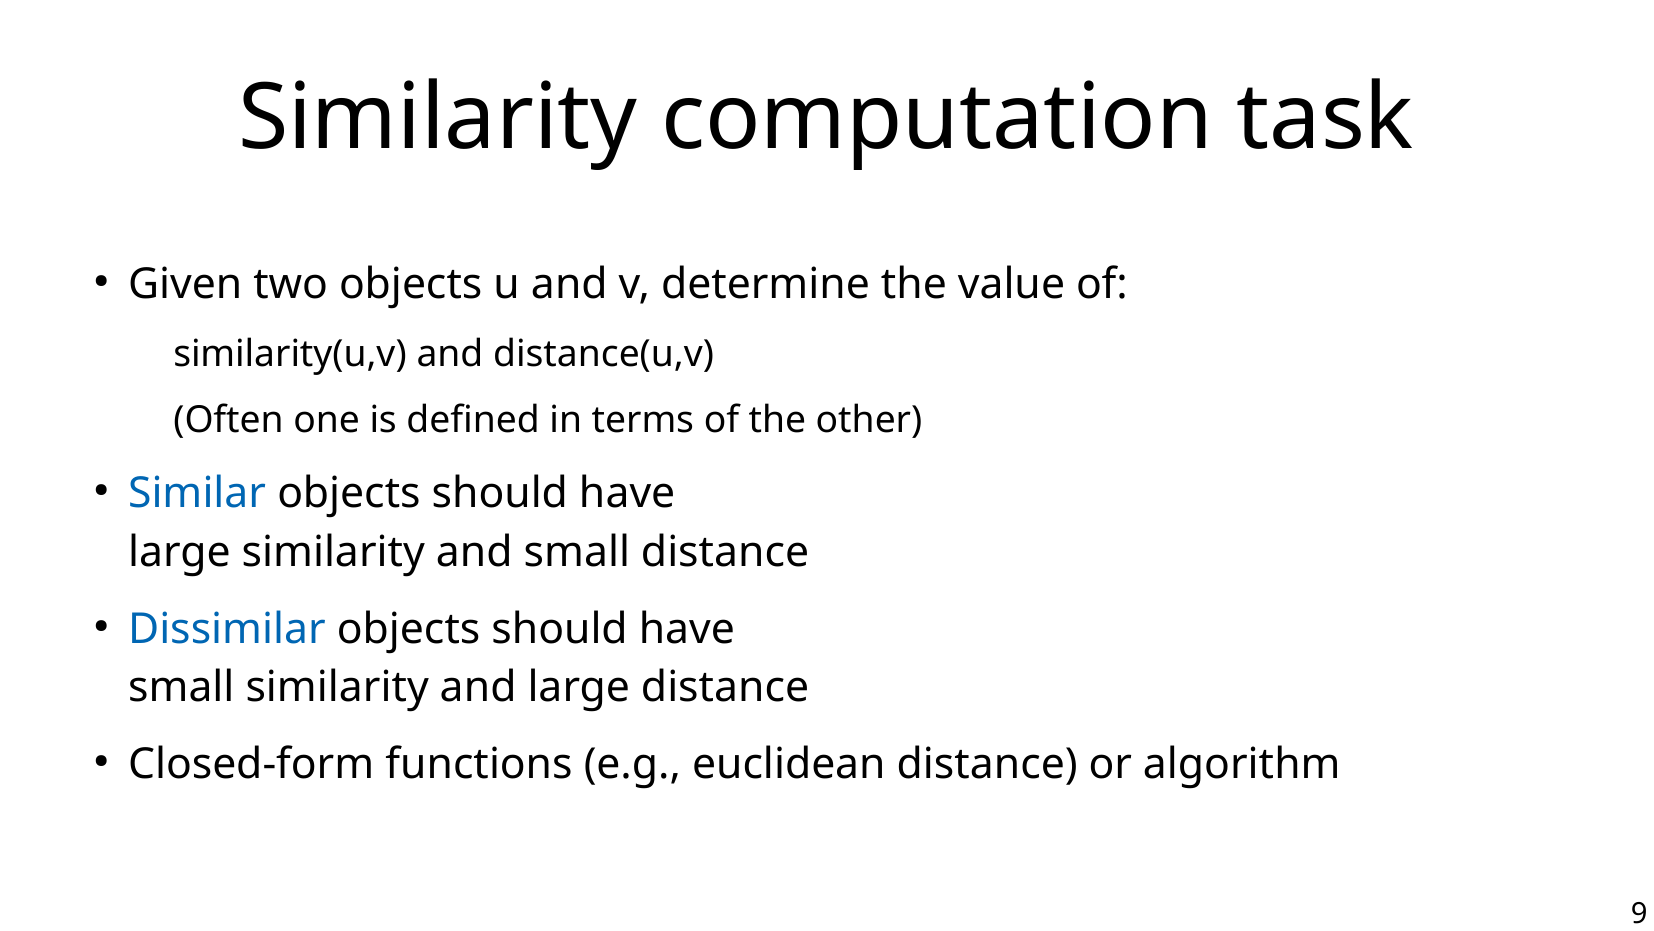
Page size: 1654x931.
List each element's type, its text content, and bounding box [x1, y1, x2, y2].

list Given two objects u and v, determine the value of: similarity(u,v) and distance(u,v) (Often one is defined in terms of the other) Similar objects should have large similarity and small distance Dissimilar objects should have small similarity and large distance Closed-form functions (e.g., euclidean distance) or algorithm [82, 253, 1571, 793]
title Similarity computation task [82, 1, 1571, 226]
